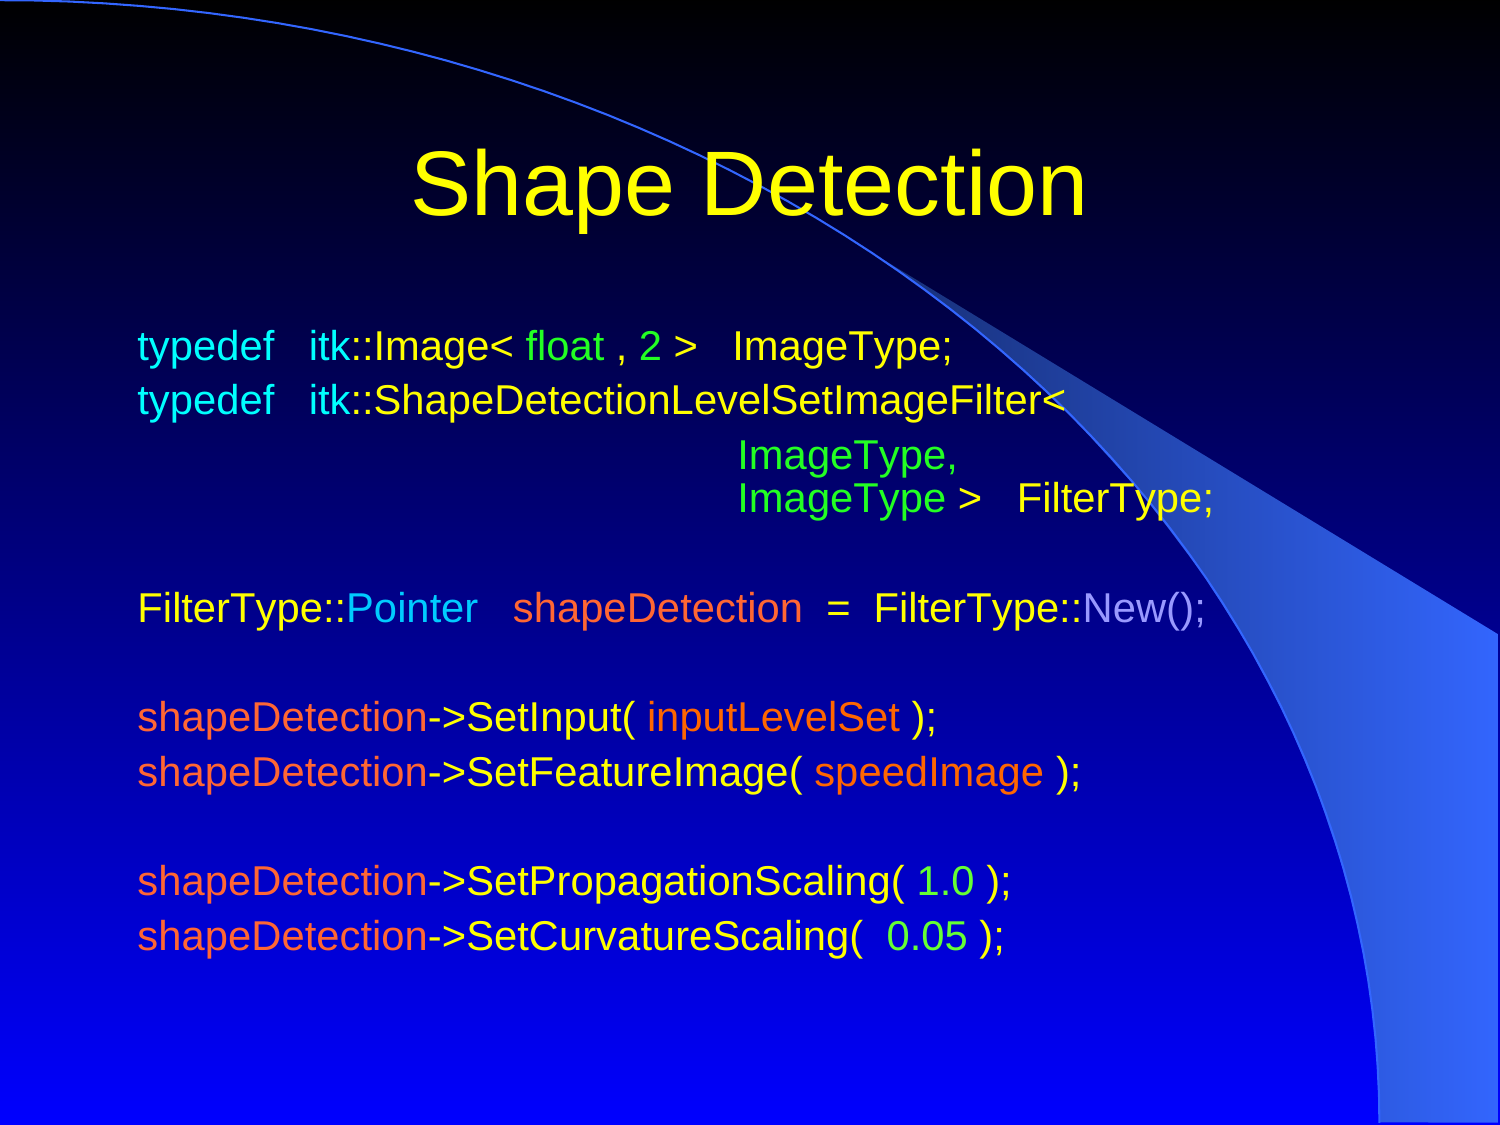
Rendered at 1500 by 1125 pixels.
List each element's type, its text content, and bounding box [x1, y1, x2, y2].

title Shape Detection [112, 72, 1388, 300]
text_box typedef itk::Image< float , 2 > ImageType; typedef itk::ShapeDetectionLevelSetImageFilter< ImageType, ImageType > FilterType; FilterType::Pointer shapeDetection = FilterType::New(); shapeDetection->SetInput( inputLevelSet ); shapeDetection->SetFeatureImage( speedImage ); shapeDetection->SetPropagationScaling( 1.0 ); shapeDetection->SetCurvatureScaling( 0.05 ); [137, 325, 1450, 959]
